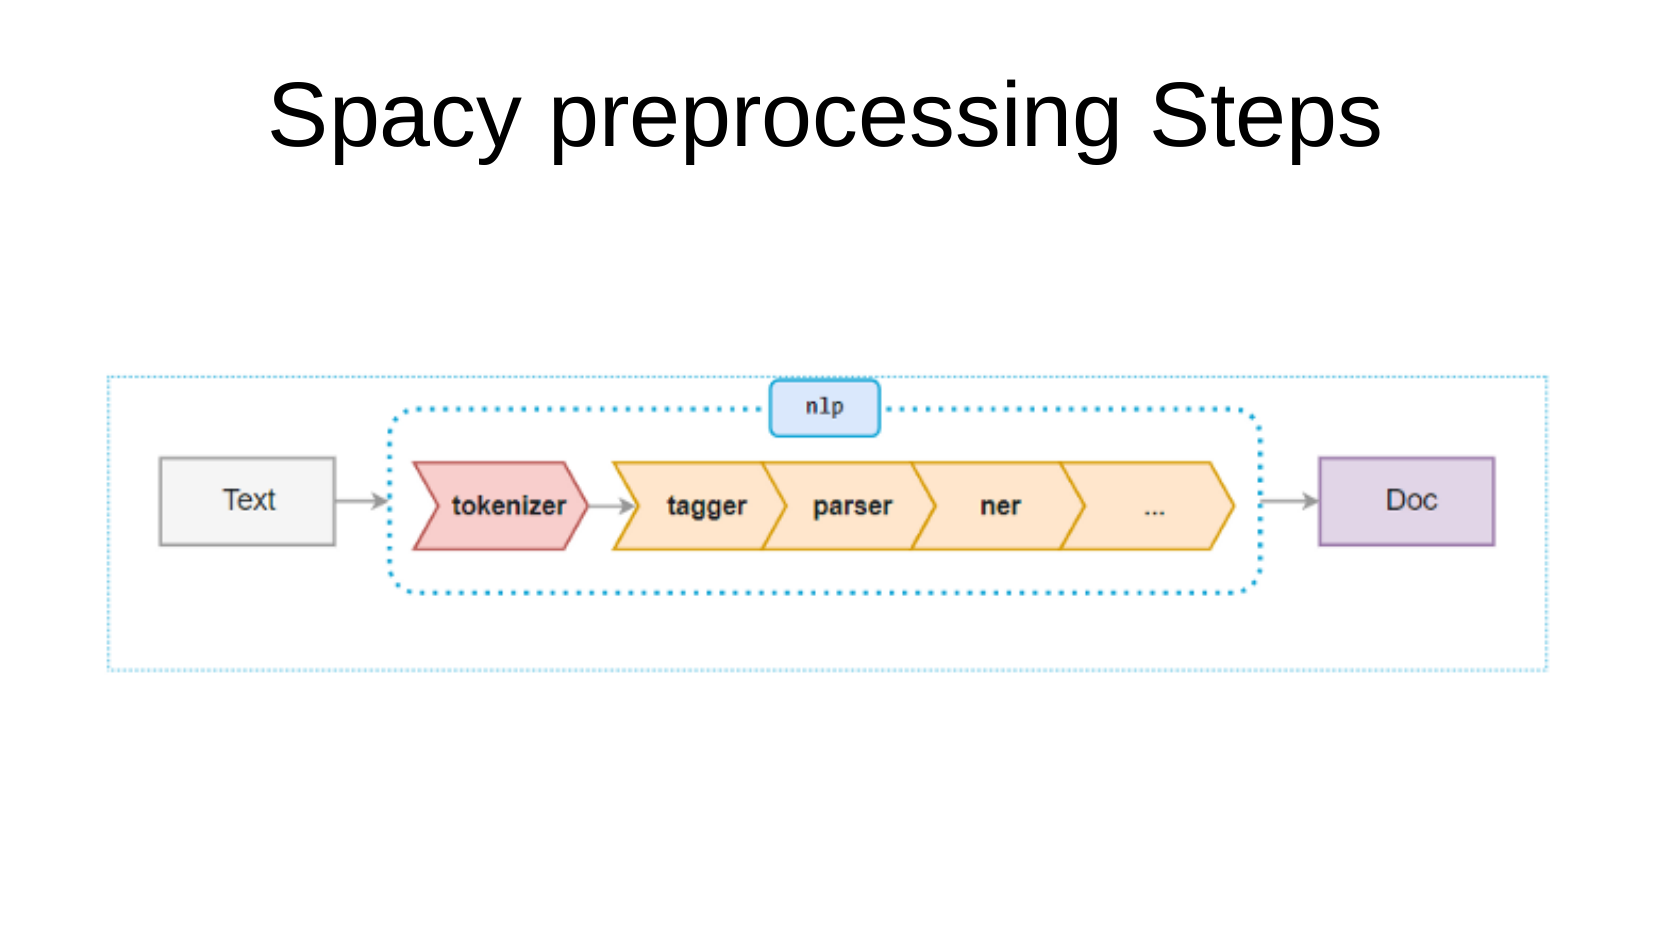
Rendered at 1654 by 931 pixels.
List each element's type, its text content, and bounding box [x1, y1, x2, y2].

picture [82, 338, 1571, 709]
title Spacy preprocessing Steps [82, 37, 1571, 193]
